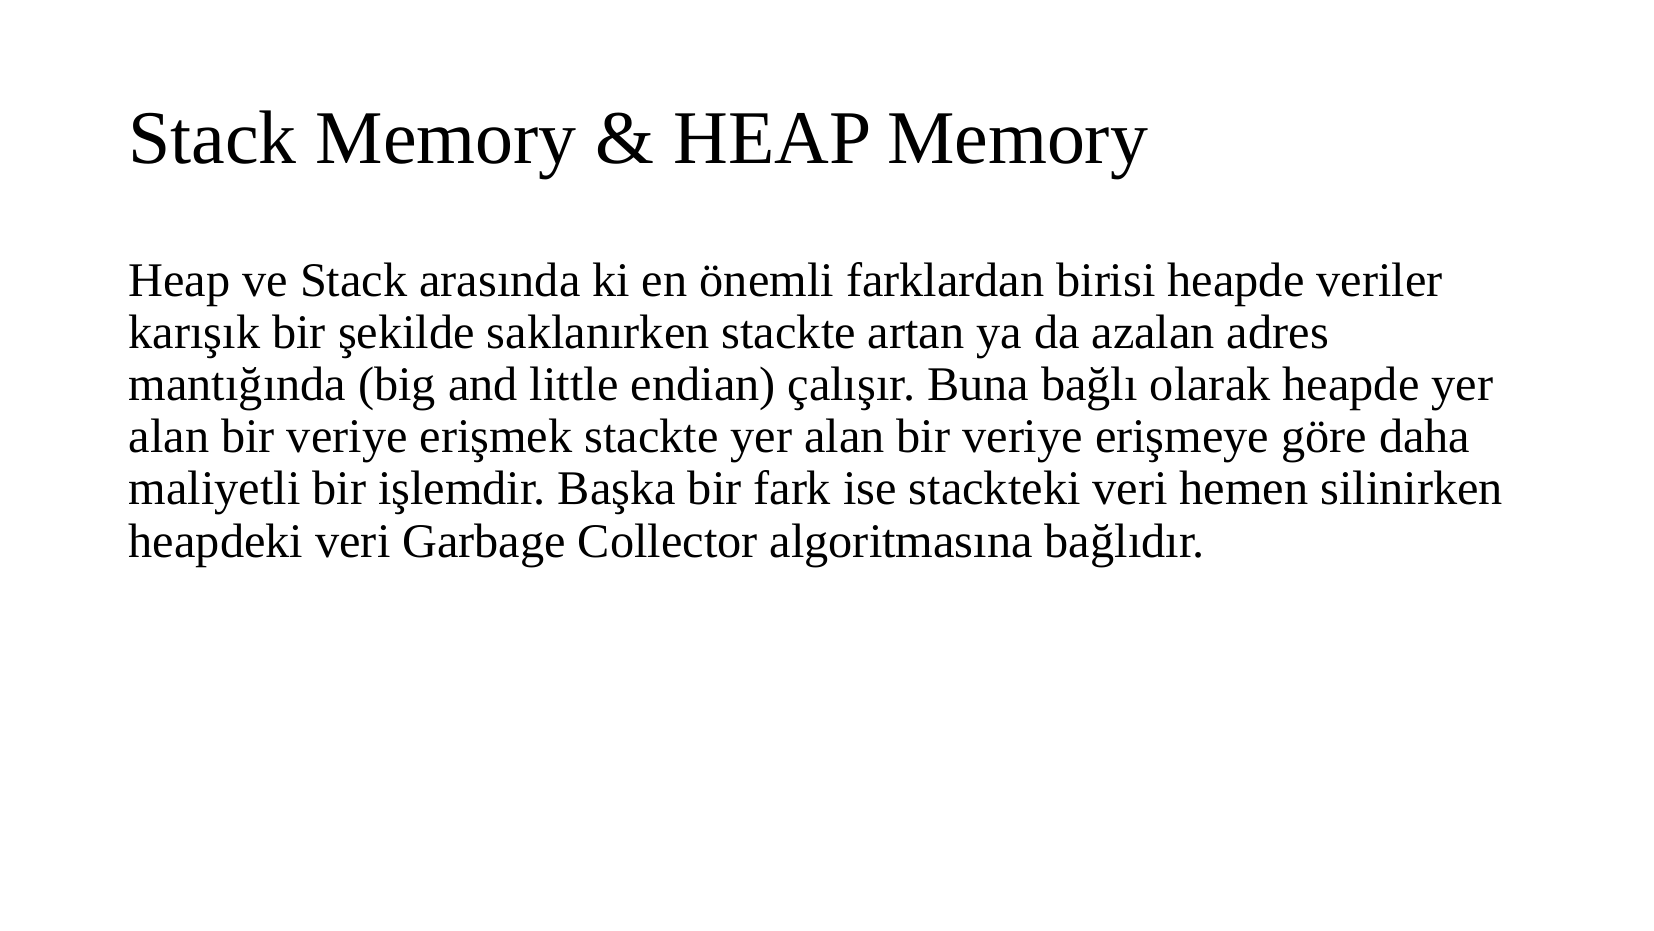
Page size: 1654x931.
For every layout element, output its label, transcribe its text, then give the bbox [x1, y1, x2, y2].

list Heap ve Stack arasında ki en önemli farklardan birisi heapde veriler karışık bir şekilde saklanırken stackte artan ya da azalan adres mantığında (big and little endian) çalışır. Buna bağlı olarak heapde yer alan bir veriye erişmek stackte yer alan bir veriye erişmeye göre daha maliyetli bir işlemdir. Başka bir fark ise stackteki veri hemen silinirken heapdeki veri Garbage Collector algoritmasına bağlıdır. [113, 247, 1540, 838]
title Stack Memory & HEAP Memory [113, 49, 1540, 230]
